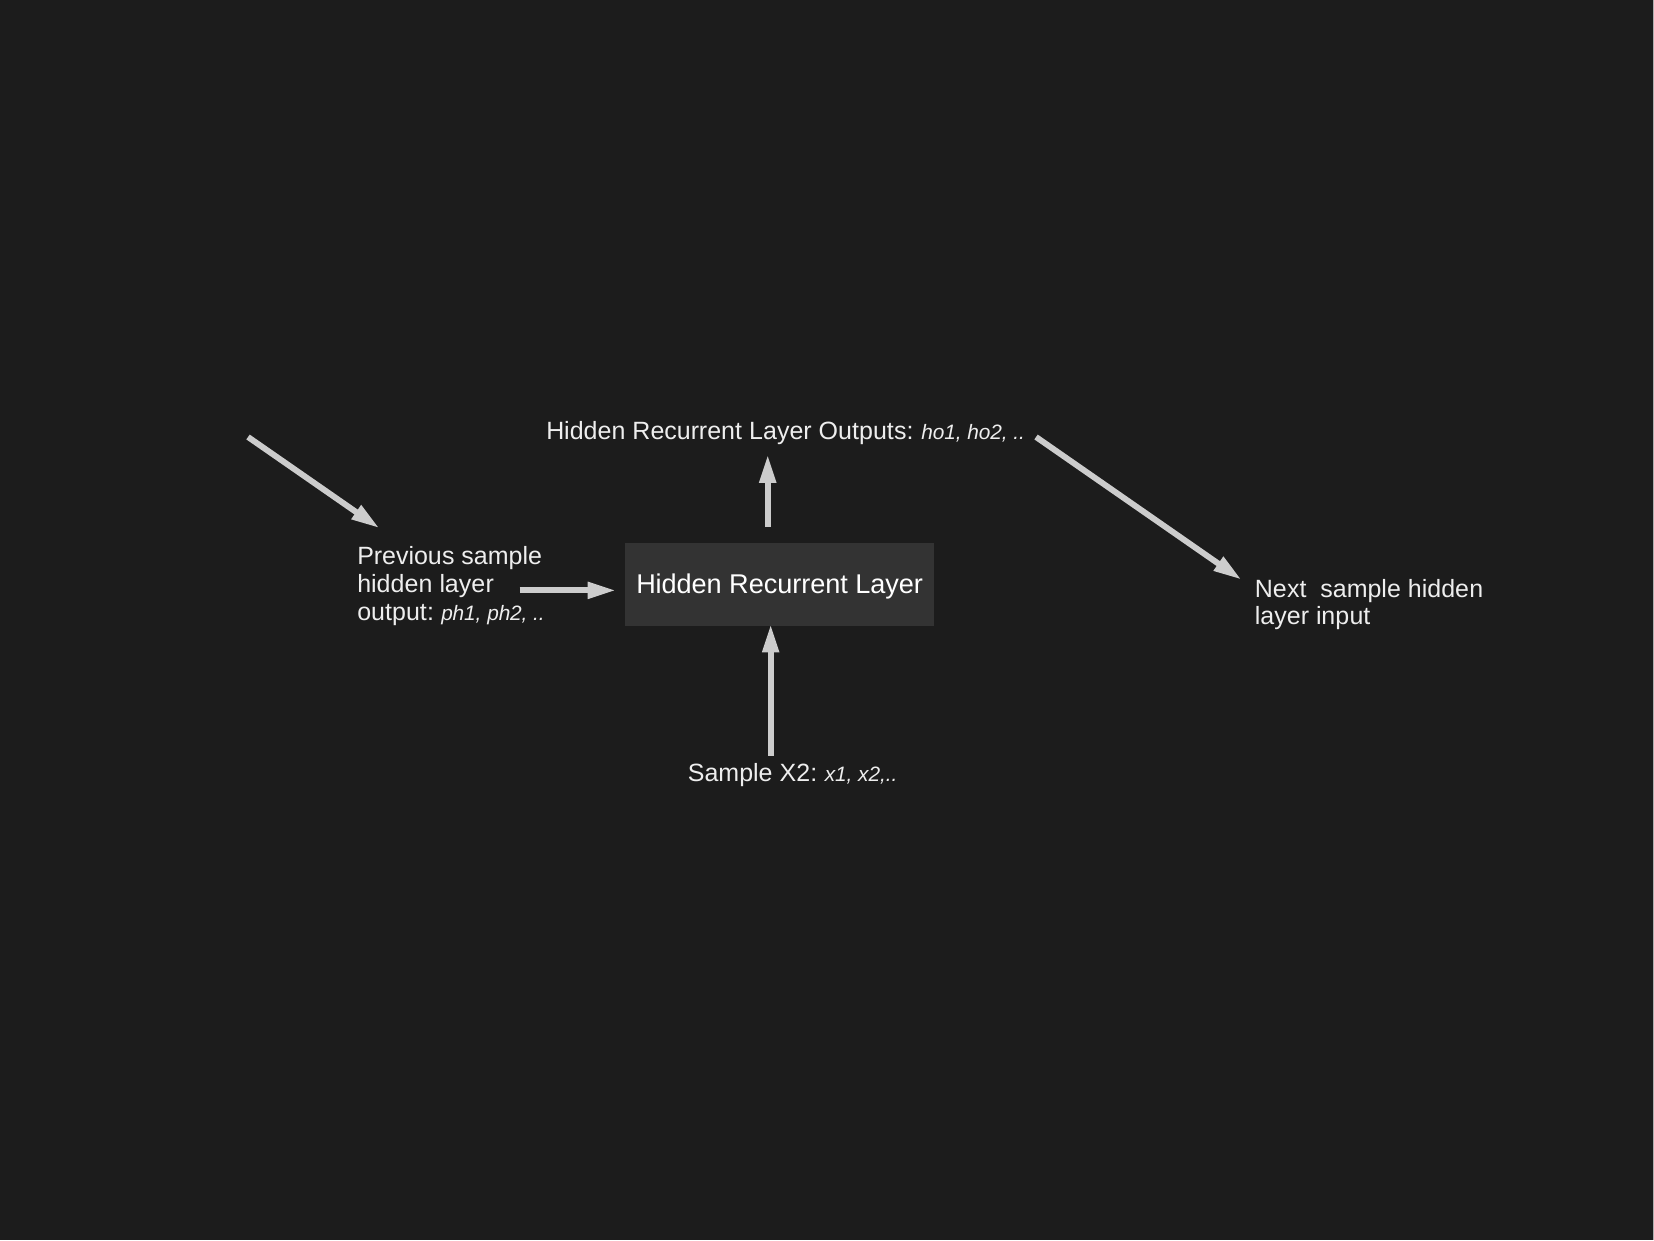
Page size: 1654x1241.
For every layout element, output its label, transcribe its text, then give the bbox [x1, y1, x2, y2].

text_box Next sample hidden layer input [1240, 566, 1501, 666]
text_box Sample X2: x1, x2,.. [673, 751, 945, 851]
text_box Hidden Recurrent Layer [625, 543, 934, 626]
text_box Hidden Recurrent Layer Outputs: ho1, ho2, .. [531, 409, 1075, 508]
text_box Previous sample hidden layer output: ph1, ph2, .. [342, 534, 579, 634]
